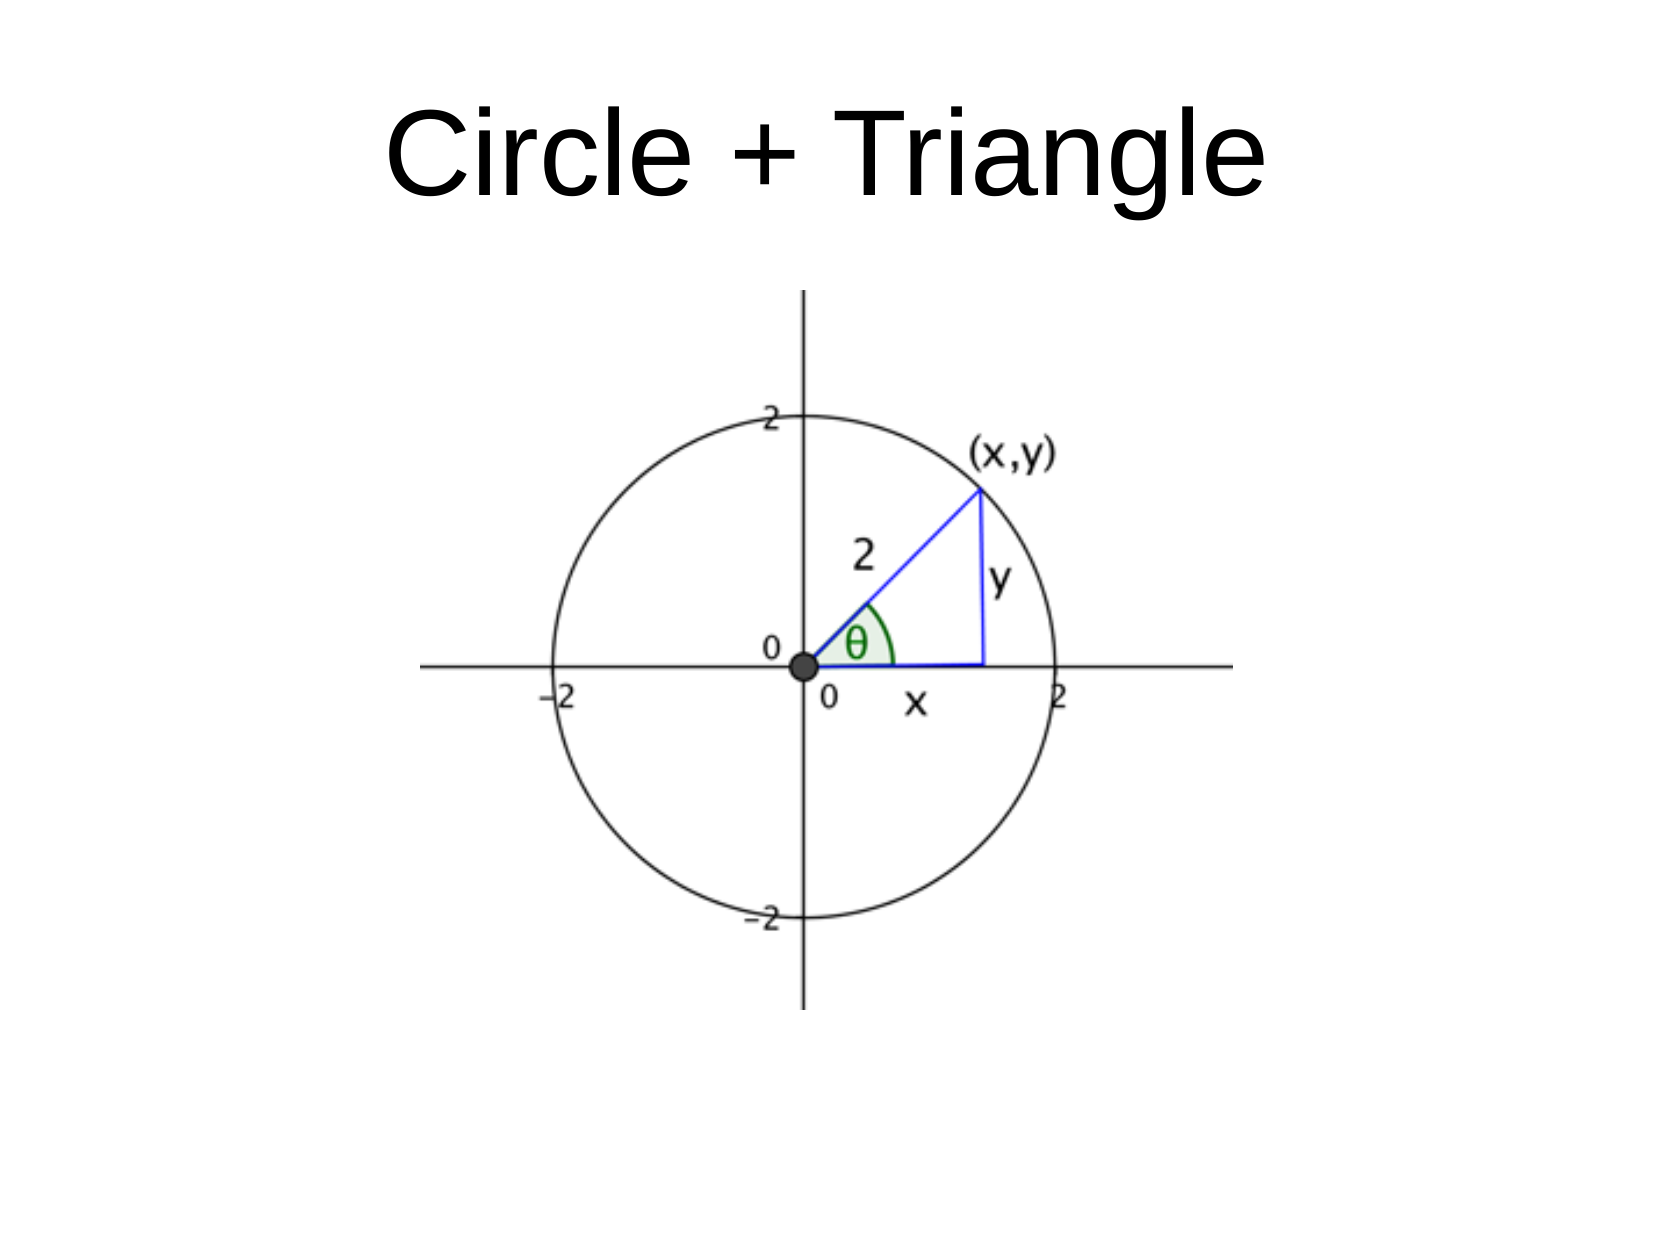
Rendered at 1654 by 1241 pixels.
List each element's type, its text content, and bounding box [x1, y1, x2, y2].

title Circle + Triangle [82, 49, 1571, 257]
picture [420, 290, 1233, 1010]
